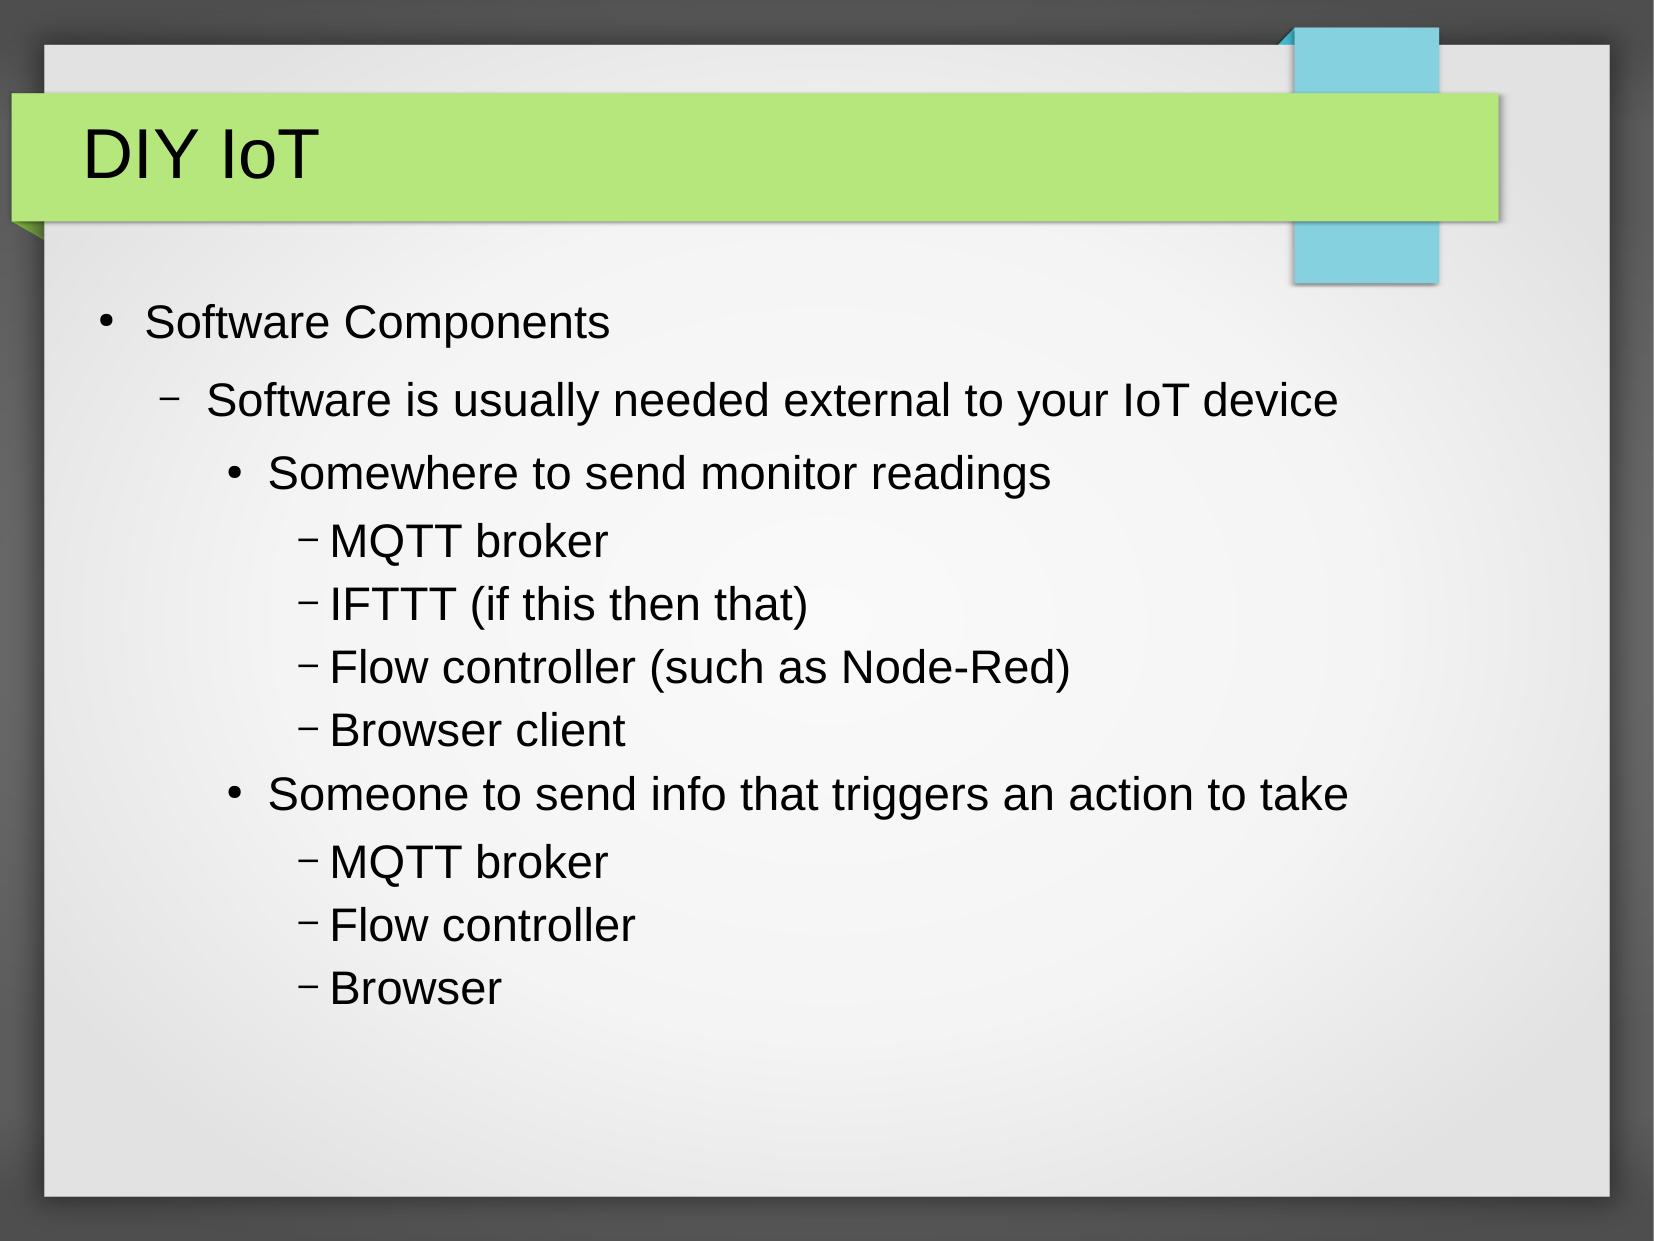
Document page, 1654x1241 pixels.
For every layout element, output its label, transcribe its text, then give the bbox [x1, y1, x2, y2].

title DIY IoT [82, 94, 1264, 213]
picture [0, 0, 1654, 1241]
list Software Components Software is usually needed external to your IoT device Somewhere to send monitor readings MQTT broker IFTTT (if this then that) Flow controller (such as Node-Red) Browser client Someone to send info that triggers an action to take MQTT broker Flow controller Browser [82, 295, 1571, 1015]
